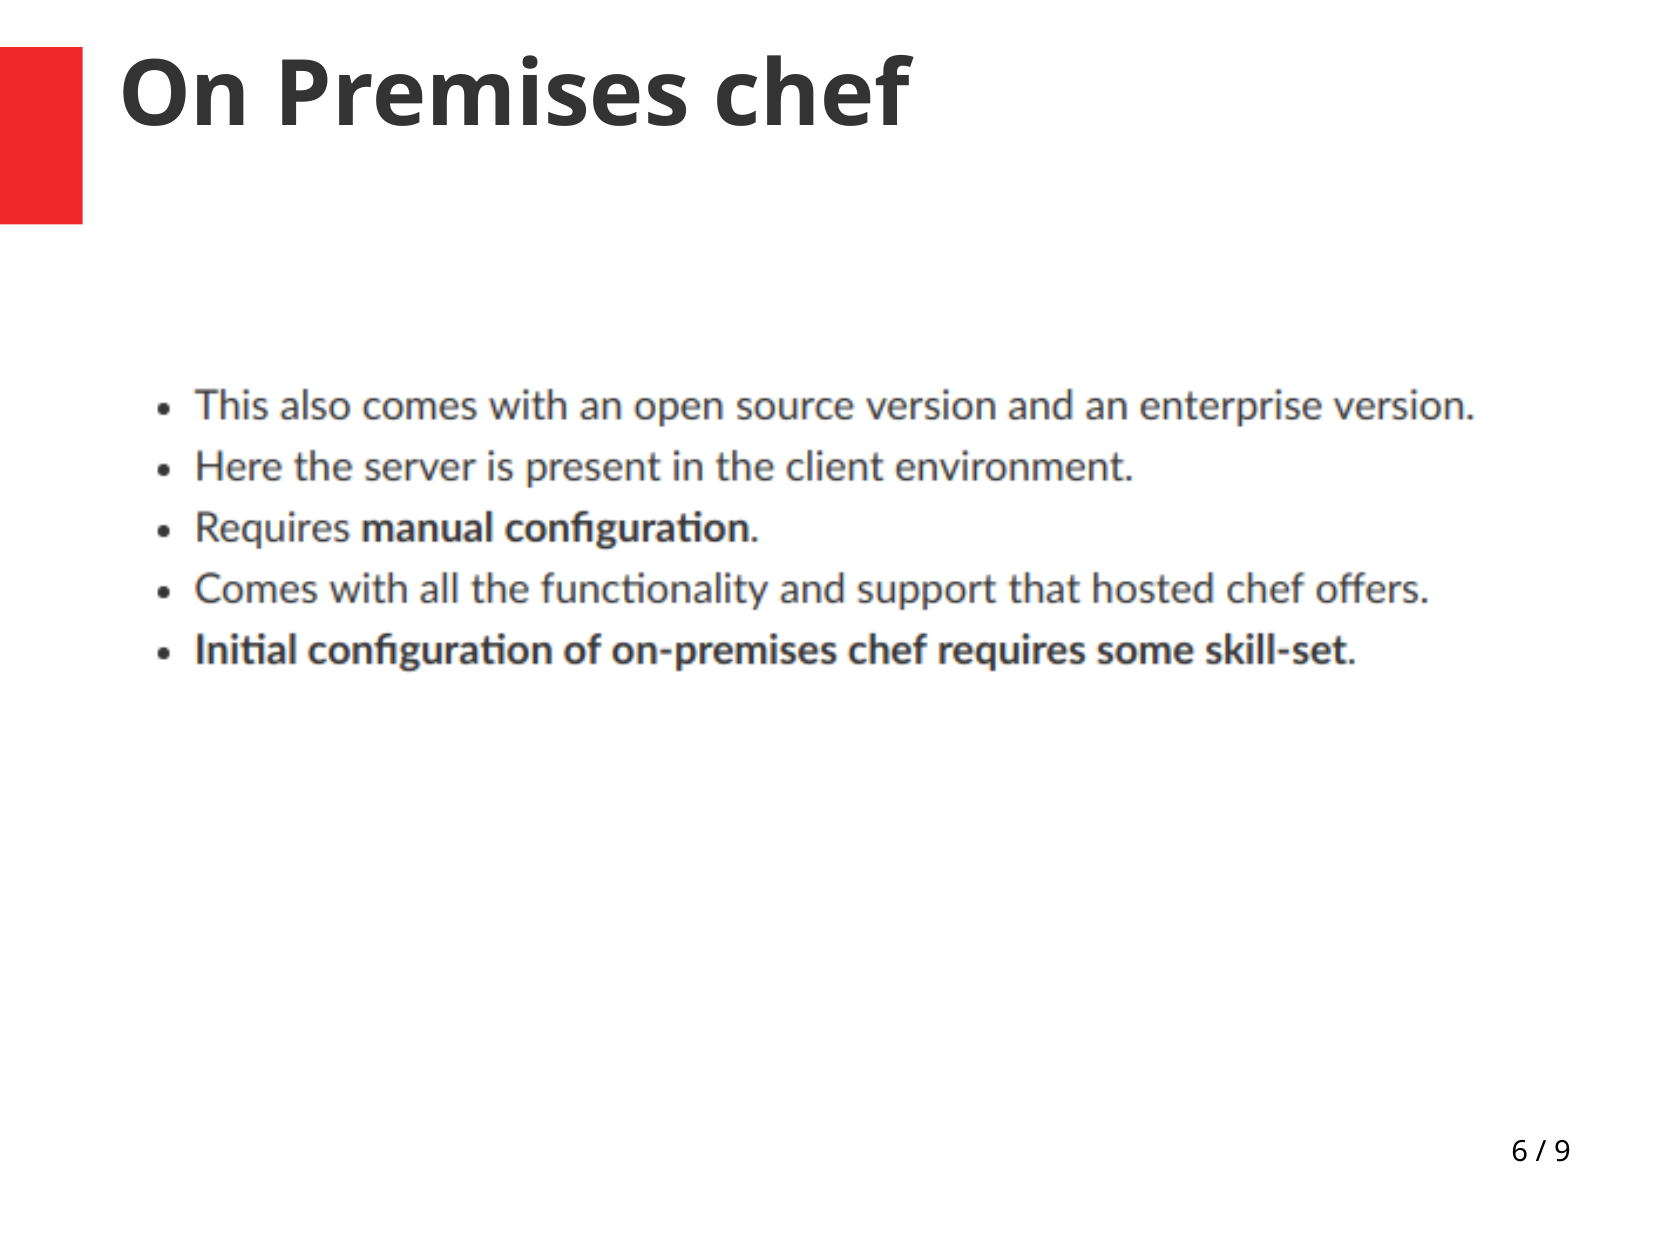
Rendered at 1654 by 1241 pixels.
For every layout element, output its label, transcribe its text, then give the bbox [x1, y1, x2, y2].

picture [142, 366, 1524, 721]
title On Premises chef [118, 45, 1571, 260]
